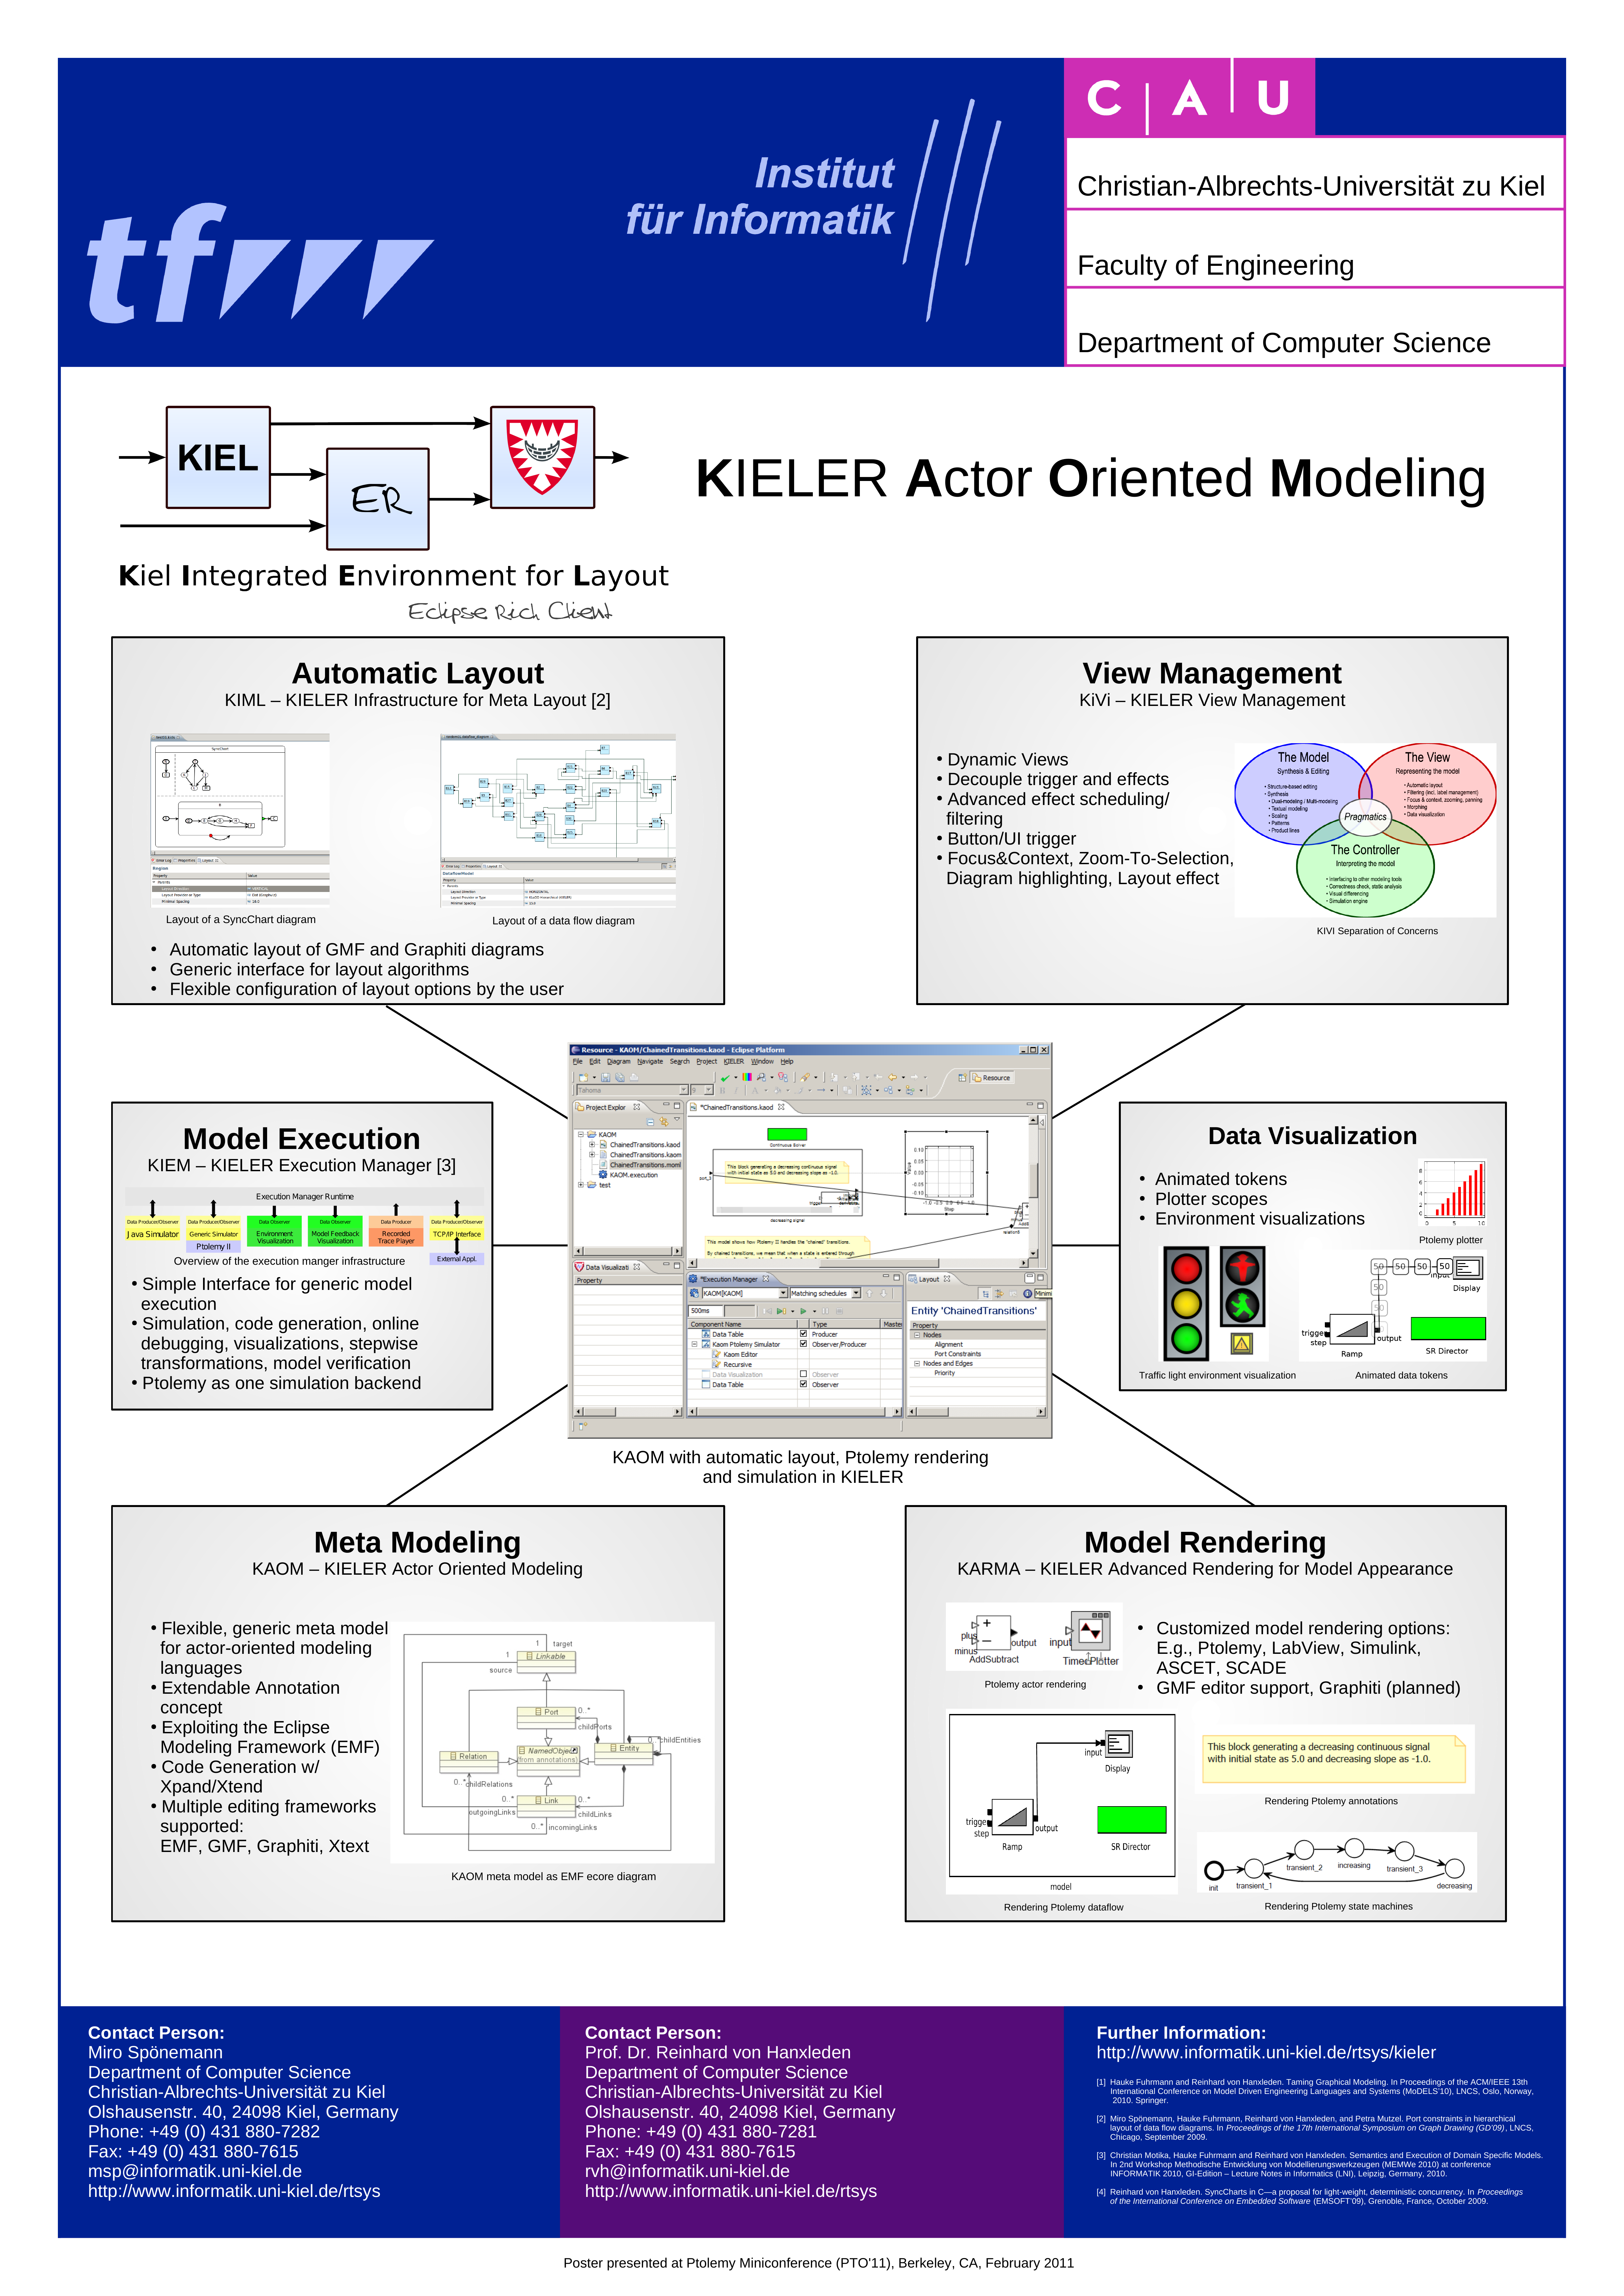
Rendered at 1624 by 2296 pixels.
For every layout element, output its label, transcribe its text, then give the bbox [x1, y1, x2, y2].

text_box Further Information: http://www.informatik.uni-kiel.de/rtsys/kieler [1] Hauke Fuhrmann and Reinhard von Hanxleden. Taming Graphical Modeling. In Proceedings of the ACM/IEEE 13th International Conference on Model Driven Engineering Languages and Systems (MoDELS’10), LNCS, Oslo, Norway, 2010. Springer. [2] Miro Spönemann, Hauke Fuhrmann, Reinhard von Hanxleden, and Petra Mutzel. Port constraints in hierarchical layout of data flow diagrams. In Proceedings of the 17th International Symposium on Graph Drawing (GD’09), LNCS, Chicago, September 2009. [3] Christian Motika, Hauke Fuhrmann and Reinhard von Hanxleden. Semantics and Execution of Domain Specific Models. In 2nd Workshop Methodische Entwicklung von Modellierungswerkzeugen (MEMWe 2010) at conference INFORMATIK 2010, GI-Edition – Lecture Notes in Informatics (LNI), Leipzig, Germany, 2010. [4] Reinhard von Hanxleden. SyncCharts in C—a proposal for light-weight, deterministic concurrency. In Proceedings of the International Conference on Embedded Software (EMSOFT’09), Grenoble, France, October 2009. [1097, 2023, 1545, 2222]
text_box Overview of the execution manger infrastructure [174, 1255, 406, 1267]
picture [390, 1622, 715, 1863]
text_box KIELER Actor Oriented Modeling [695, 448, 1496, 544]
text_box [58, 367, 1566, 2238]
text_box Data Visualization Animated tokens Plotter scopes Environment visualizations [1120, 1103, 1506, 1390]
picture [1197, 1832, 1477, 1893]
text_box Automatic Layout KIML – KIELER Infrastructure for Meta Layout [2] Automatic layout of GMF and Graphiti diagrams Generic interface for layout algorithms Flexible configuration of layout options by the user [112, 637, 724, 1004]
picture [946, 1602, 1123, 1671]
text_box Layout of a SyncChart diagram [166, 913, 316, 926]
text_box Traffic light environment visualization [1139, 1370, 1296, 1381]
text_box Department of Computer Science [1077, 327, 1492, 362]
text_box Contact Person: Prof. Dr. Reinhard von Hanxleden Department of Computer Science Christian-Albrechts-Universität zu Kiel Olshausenstr. 40, 24098 Kiel, Germany Phone: +49 (0) 431 880-7281 Fax: +49 (0) 431 880-7615 rvh@informatik.uni-kiel.de http://www.informatik.uni-kiel.de/rtsys [585, 2023, 1030, 2222]
picture [1235, 743, 1496, 917]
text_box Model Rendering KARMA – KIELER Advanced Rendering for Model Appearance Customized model rendering options: E.g., Ptolemy, LabView, Simulink, ASCET, SCADE GMF editor support, Graphiti (planned) [905, 1506, 1506, 1921]
text_box Christian-Albrechts-Universität zu Kiel [1077, 170, 1558, 205]
picture [568, 1042, 1052, 1439]
picture [1195, 1724, 1475, 1794]
text_box Rendering Ptolemy annotations [1265, 1796, 1401, 1807]
picture [1299, 1250, 1487, 1362]
text_box Meta Modeling KAOM – KIELER Actor Oriented Modeling Flexible, generic meta model for actor-oriented modeling languages Extendable Annotation concept Exploiting the Eclipse Modeling Framework (EMF) Code Generation w/ Xpand/Xtend Multiple editing frameworks supported: EMF, GMF, Graphiti, Xtext [112, 1506, 724, 1921]
text_box KIVI Separation of Concerns [1317, 926, 1439, 937]
picture [106, 406, 669, 637]
picture [150, 734, 330, 908]
text_box Ptolemy plotter [1419, 1235, 1483, 1246]
picture [58, 58, 1566, 367]
text_box Animated data tokens [1355, 1370, 1448, 1381]
text_box KAOM with automatic layout, Ptolemy rendering and simulation in KIELER [612, 1447, 995, 1487]
text_box Faculty of Engineering [1077, 249, 1464, 284]
text_box View Management KiVi – KIELER View Management Dynamic Views Decouple trigger and effects Advanced effect scheduling/ filtering Button/UI trigger Focus&Context, Zoom-To-Selection, Diagram highlighting, Layout effect [917, 637, 1508, 1004]
picture [440, 734, 676, 908]
text_box Rendering Ptolemy dataflow [1004, 1902, 1126, 1913]
picture [946, 1709, 1178, 1894]
picture [125, 1187, 484, 1265]
text_box Poster presented at Ptolemy Miniconference (PTO'11), Berkeley, CA, February 2011 [563, 2255, 1075, 2271]
text_box Rendering Ptolemy state machines [1265, 1901, 1416, 1912]
text_box Model Execution KIEM – KIELER Execution Manager [3] Simple Interface for generic model execution Simulation, code generation, online debugging, visualizations, stepwise transformations, model verification Ptolemy as one simulation backend [112, 1103, 492, 1410]
picture [1418, 1158, 1487, 1226]
text_box Ptolemy actor rendering [984, 1679, 1086, 1690]
text_box KAOM meta model as EMF ecore diagram [451, 1870, 657, 1883]
picture [1158, 1245, 1269, 1362]
text_box Layout of a data flow diagram [492, 915, 635, 927]
text_box Contact Person: Miro Spönemann Department of Computer Science Christian-Albrechts-Universität zu Kiel Olshausenstr. 40, 24098 Kiel, Germany Phone: +49 (0) 431 880-7282 Fax: +49 (0) 431 880-7615 msp@informatik.uni-kiel.de http://www.informatik.uni-kiel.de/rtsys [88, 2023, 533, 2222]
